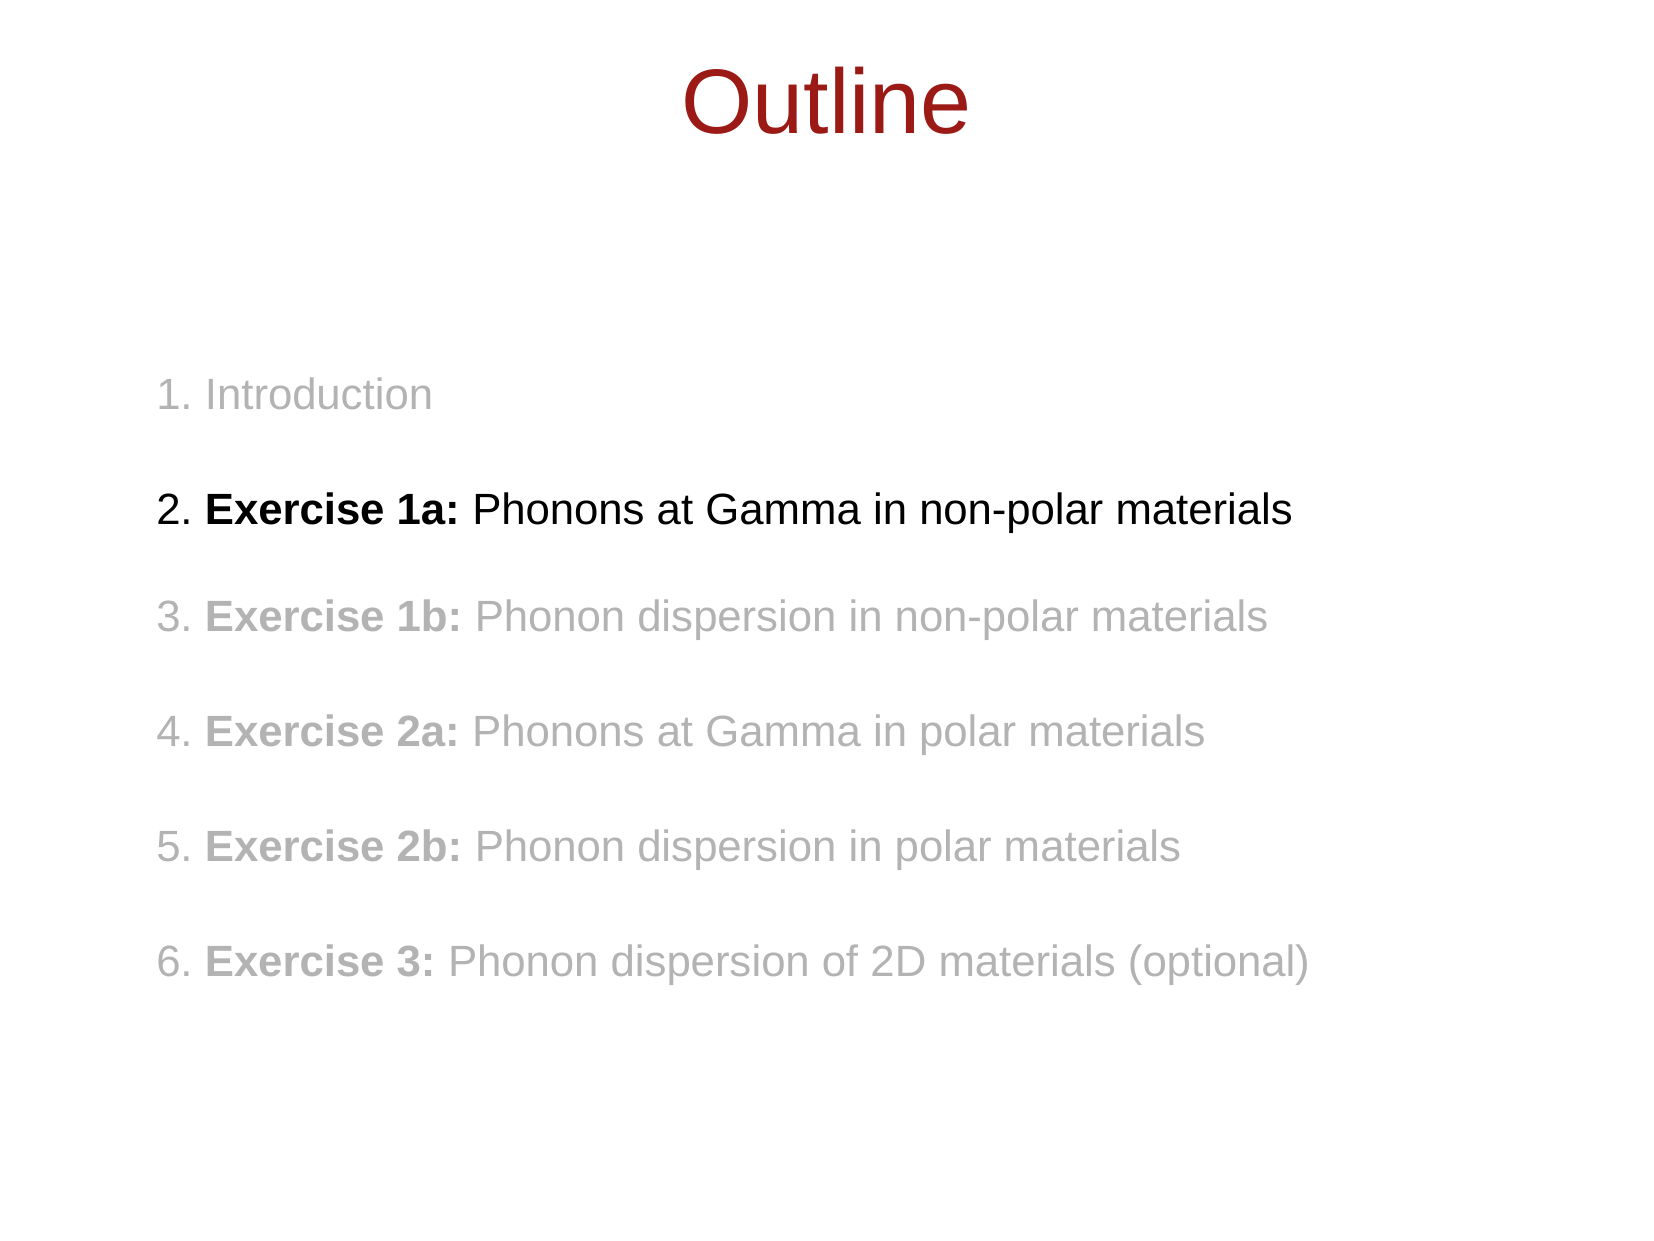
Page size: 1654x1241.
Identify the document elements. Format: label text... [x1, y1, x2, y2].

list 1. Introduction 2. Exercise 1a: Phonons at Gamma in non-polar materials 3. Exercise 1b: Phonon dispersion in non-polar materials 4. Exercise 2a: Phonons at Gamma in polar materials 5. Exercise 2b: Phonon dispersion in polar materials 6. Exercise 3: Phonon dispersion of 2D materials (optional) [135, 370, 1516, 991]
text_box [153, 240, 1324, 421]
title Outline [82, 49, 1571, 257]
text_box [150, 555, 1321, 1081]
